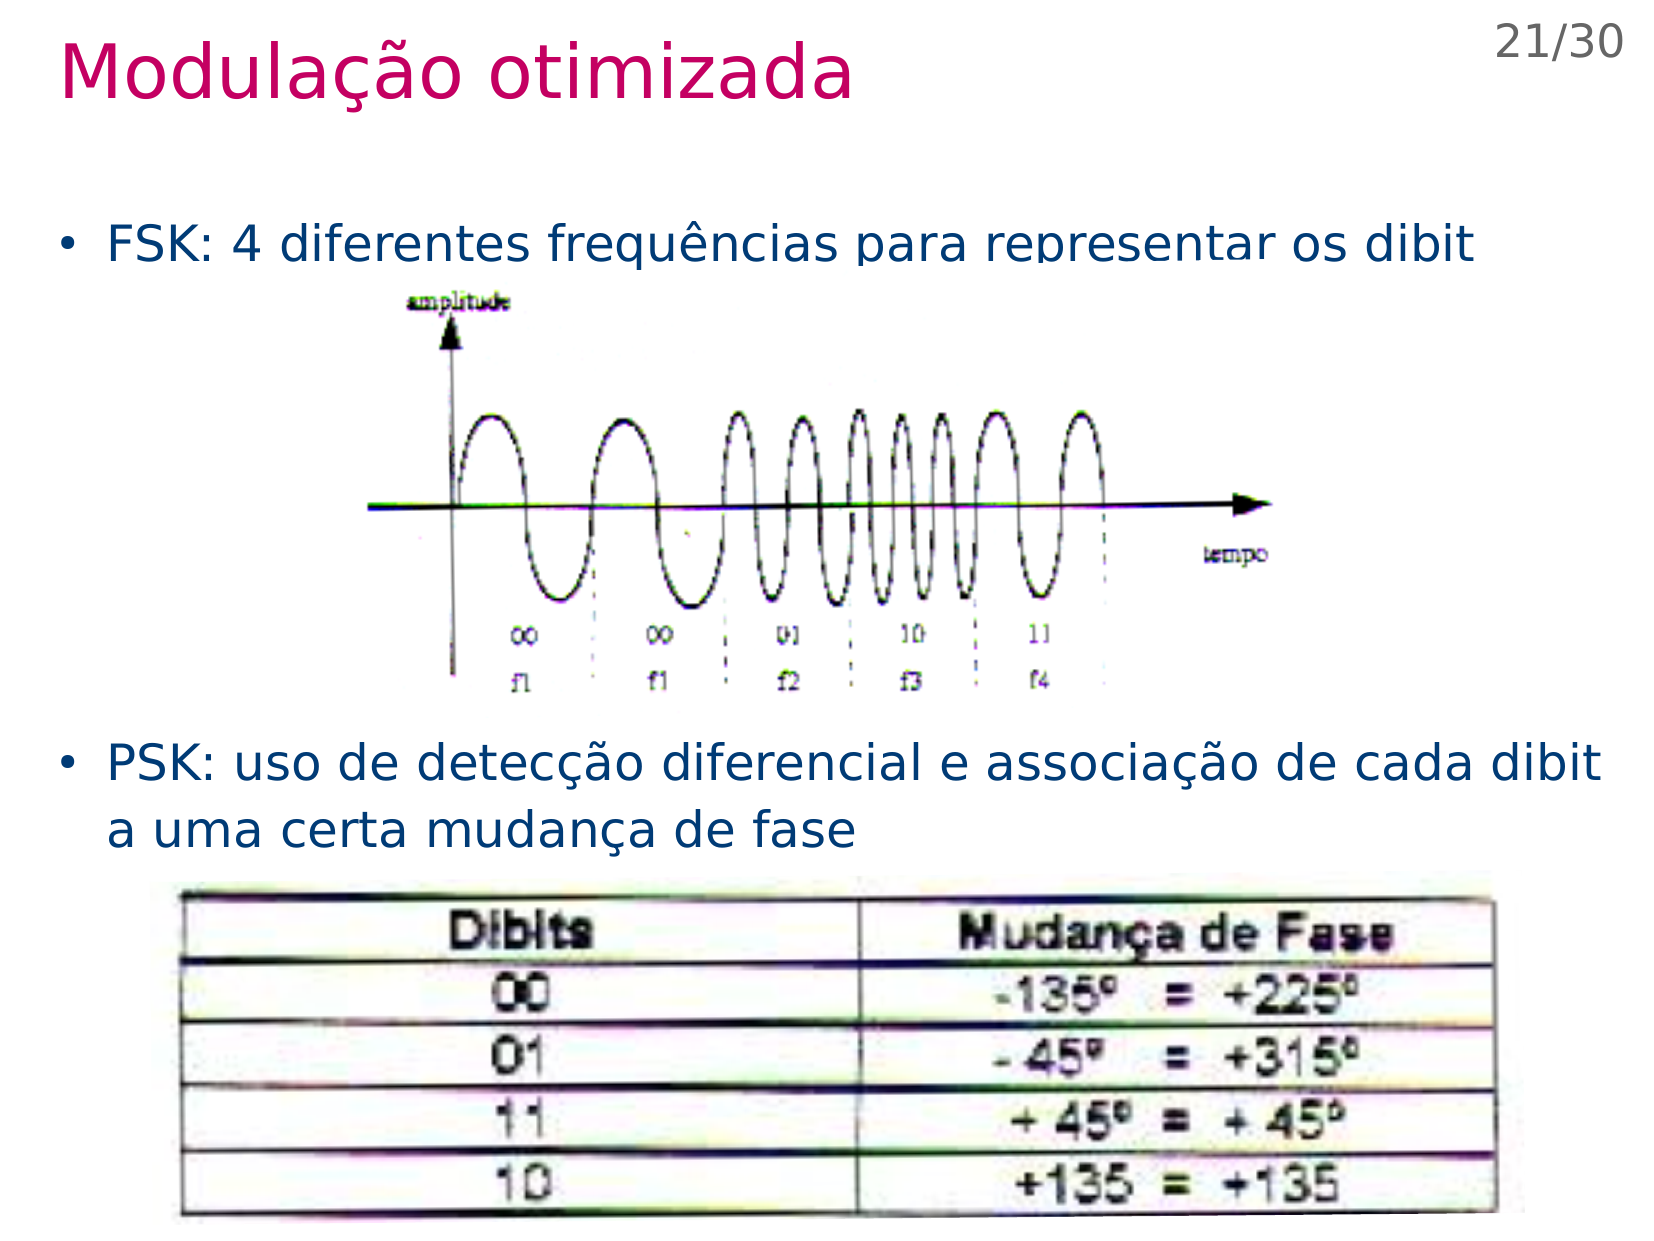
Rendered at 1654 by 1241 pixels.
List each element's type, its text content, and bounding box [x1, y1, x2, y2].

list FSK: 4 diferentes frequências para representar os dibit PSK: uso de detecção diferencial e associação de cada dibit a uma certa mudança de fase [59, 206, 1625, 1211]
title Modulação otimizada [59, 29, 1625, 206]
picture [149, 870, 1525, 1225]
picture [360, 258, 1308, 721]
